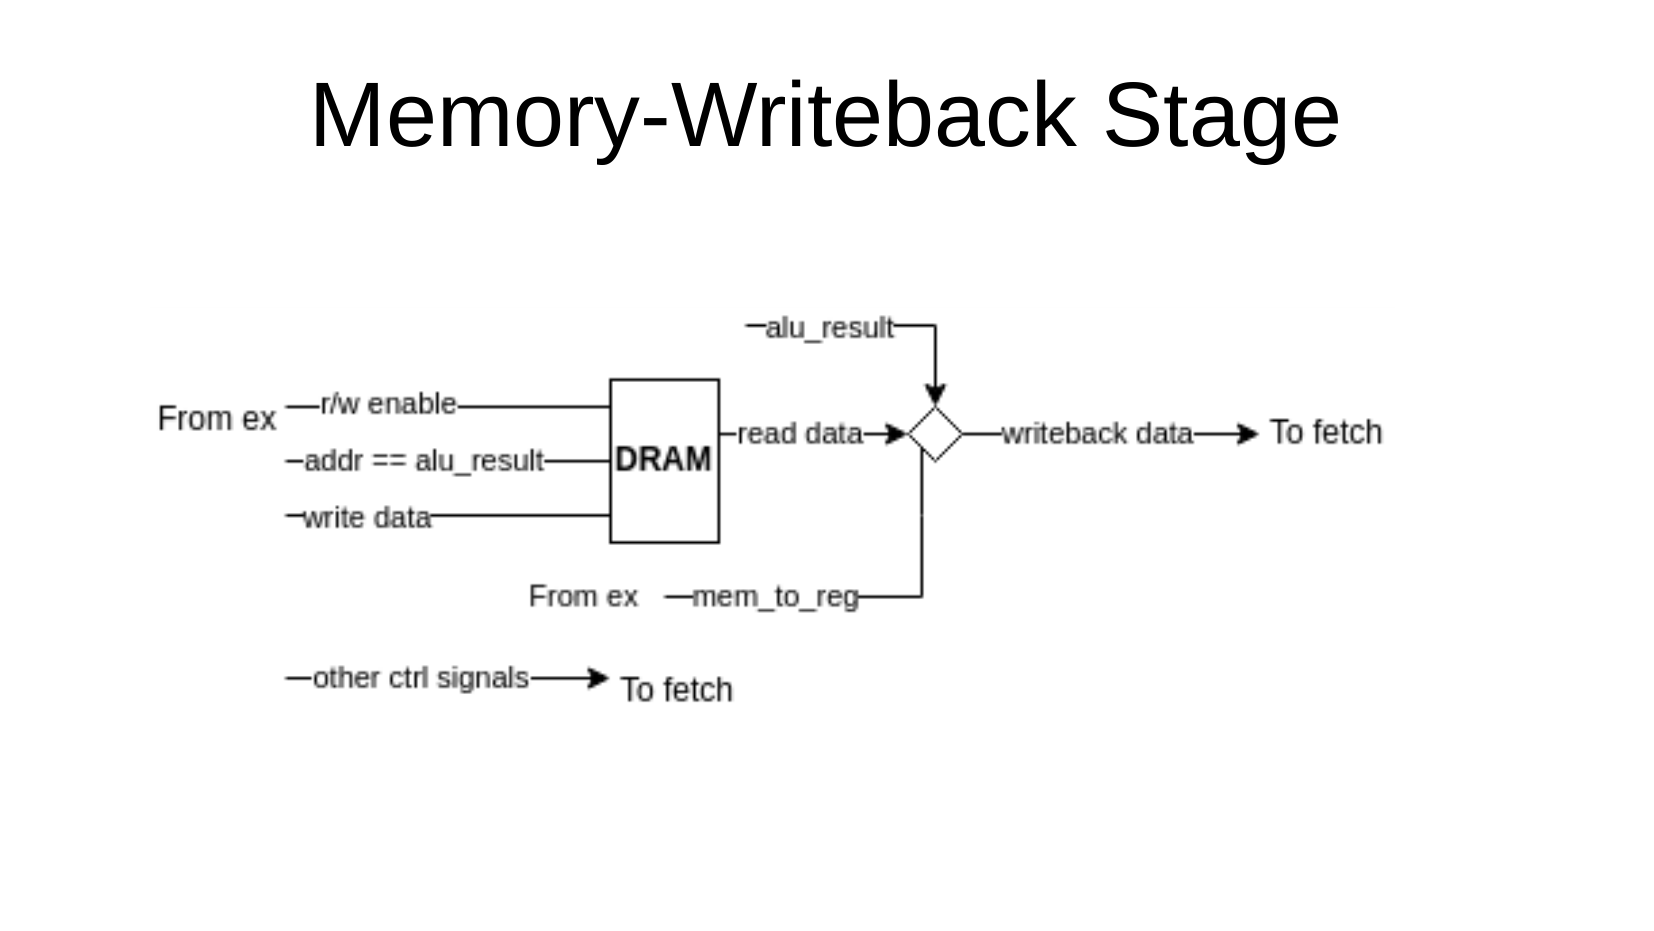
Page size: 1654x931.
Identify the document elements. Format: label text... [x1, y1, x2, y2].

picture [150, 306, 1395, 713]
title Memory-Writeback Stage [82, 37, 1571, 193]
